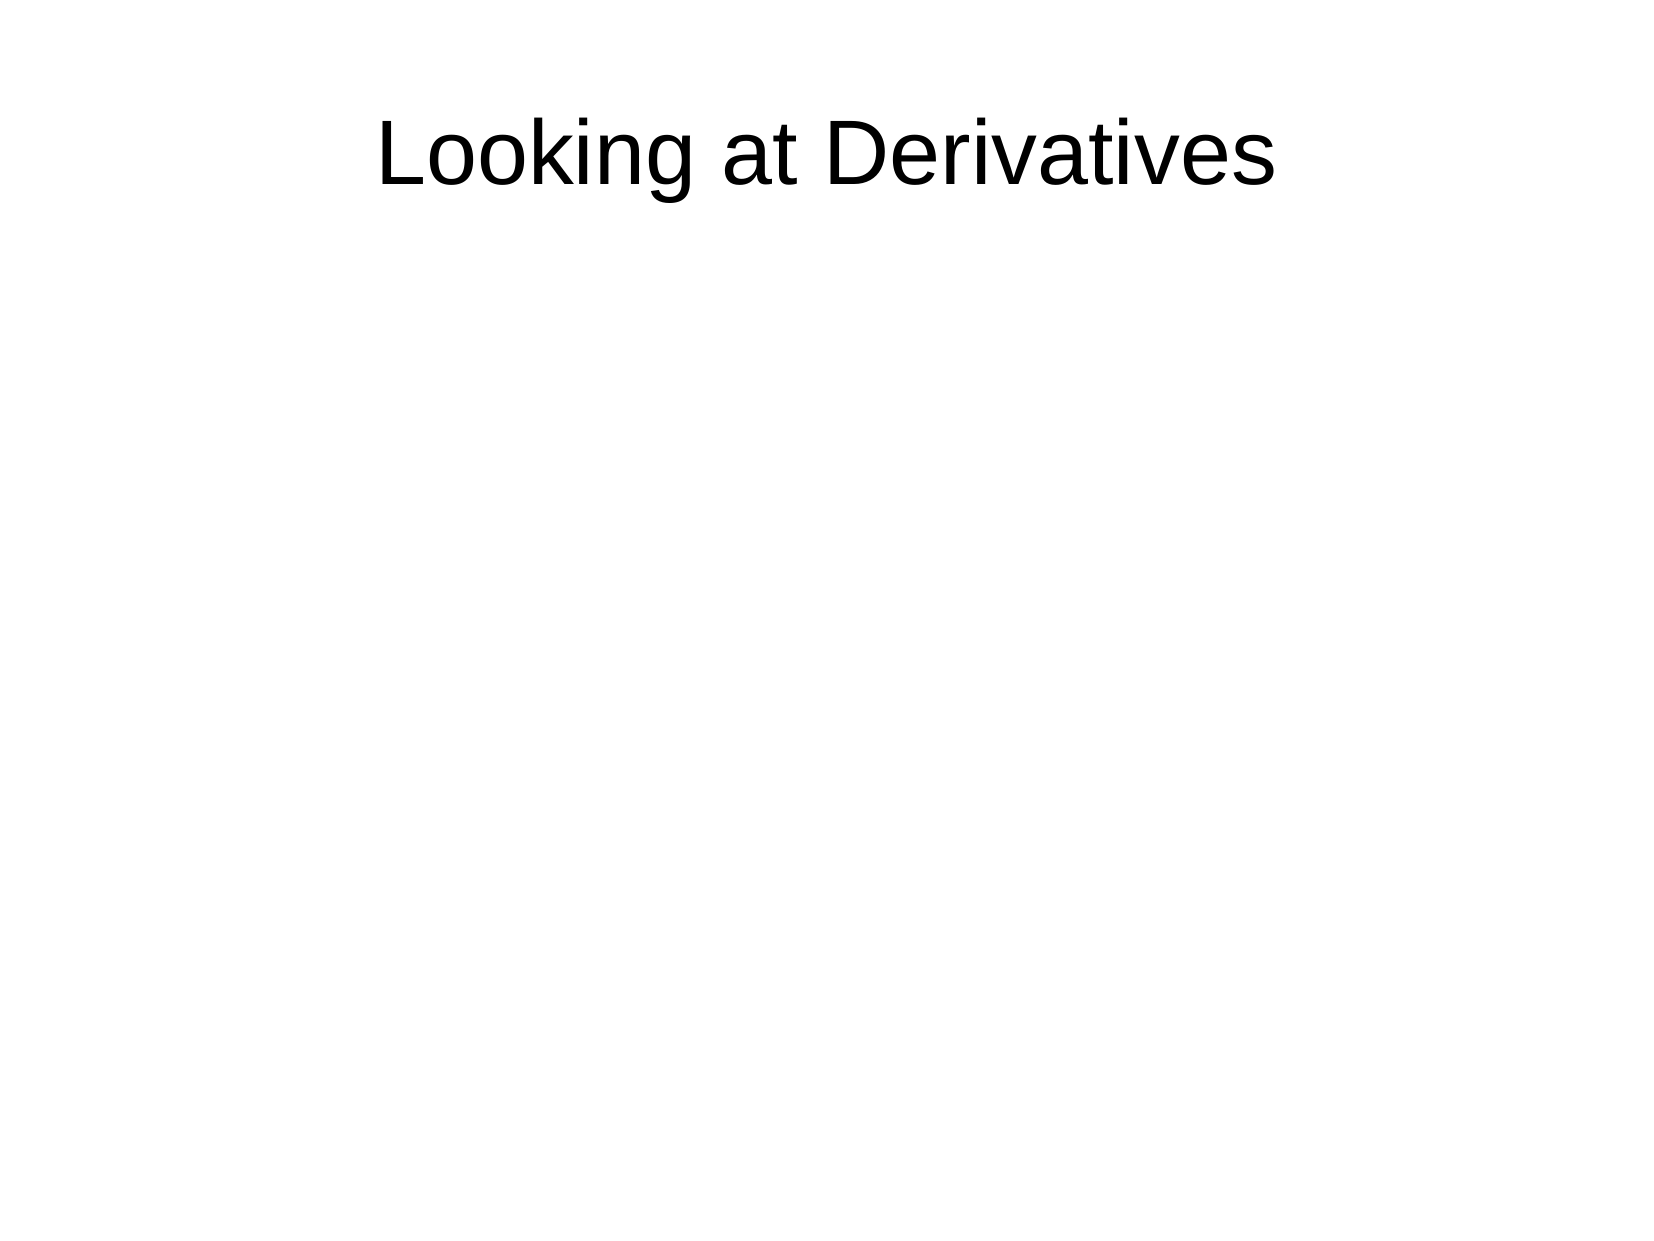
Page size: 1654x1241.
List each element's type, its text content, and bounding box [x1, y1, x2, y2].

title Looking at Derivatives [82, 49, 1571, 257]
